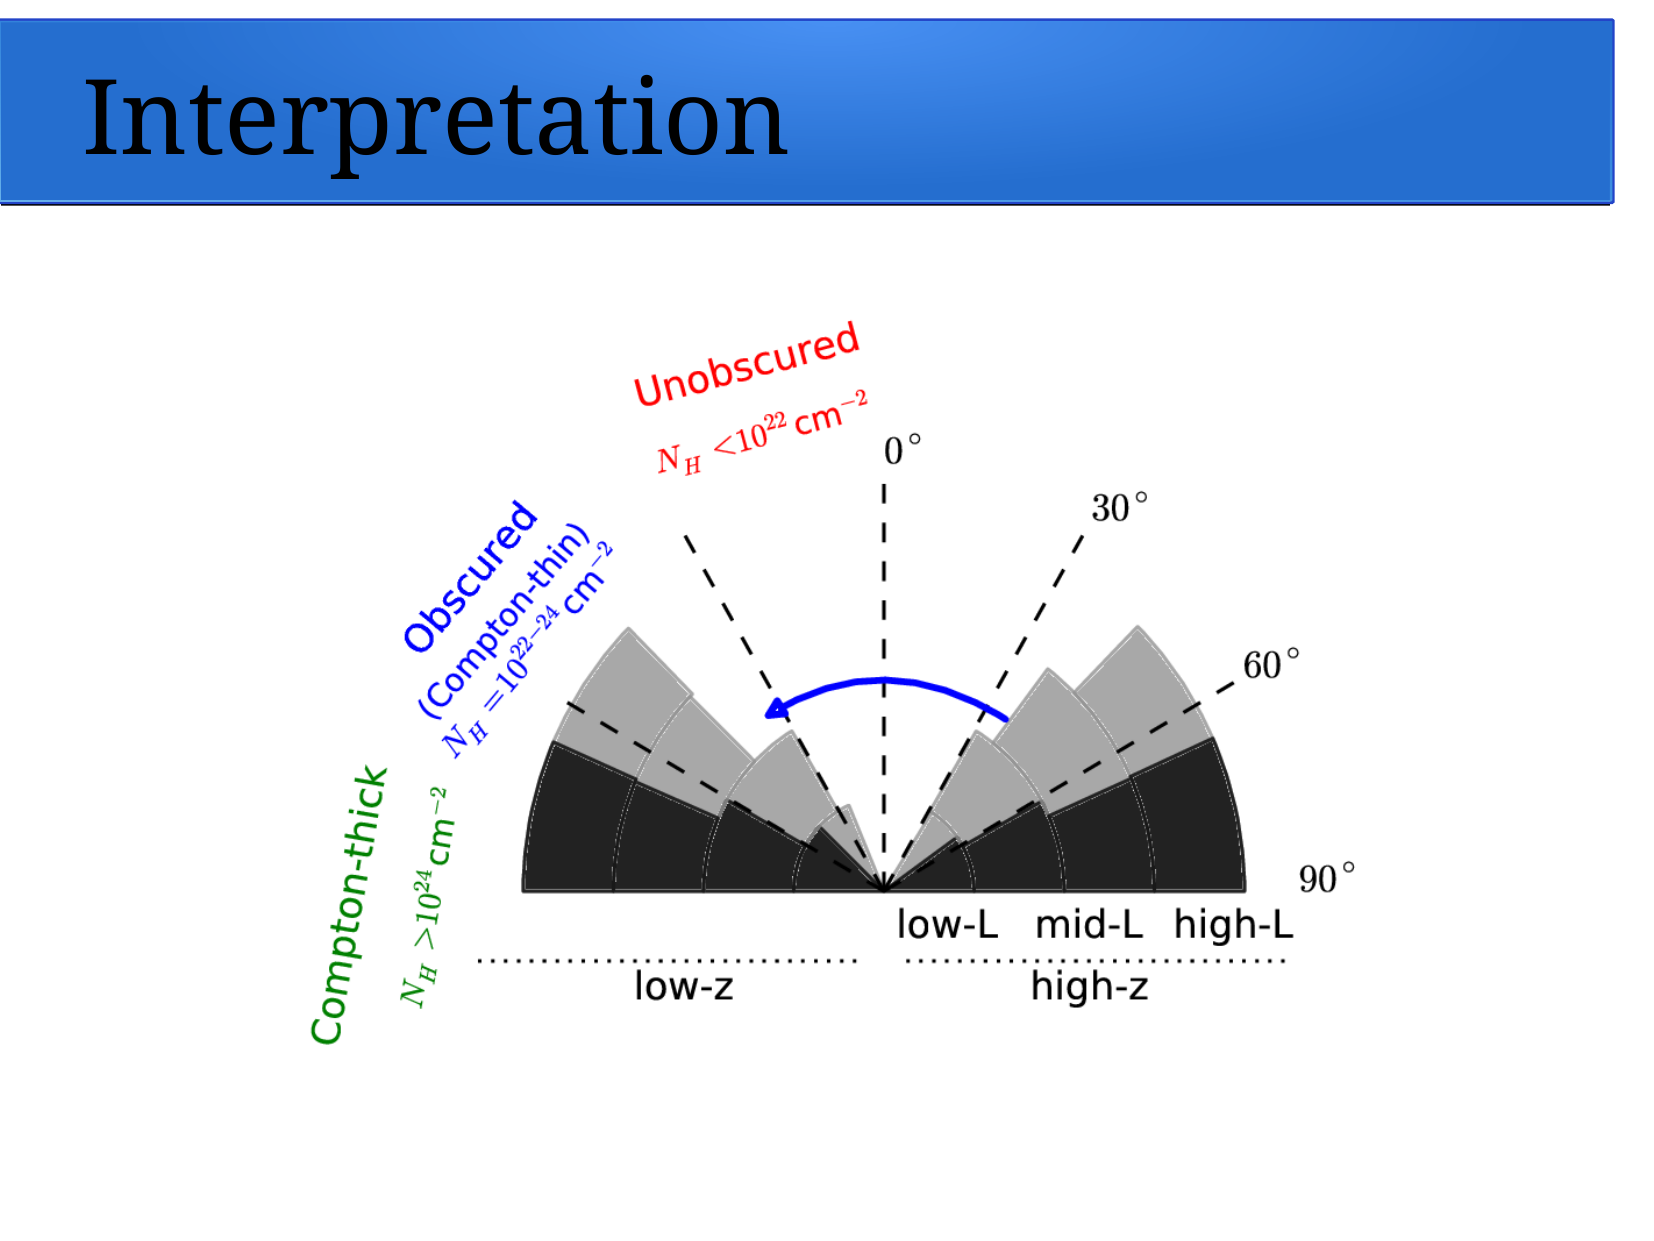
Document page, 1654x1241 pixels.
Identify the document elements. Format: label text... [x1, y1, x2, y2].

picture [285, 299, 1390, 1241]
title Interpretation [82, 47, 1591, 181]
